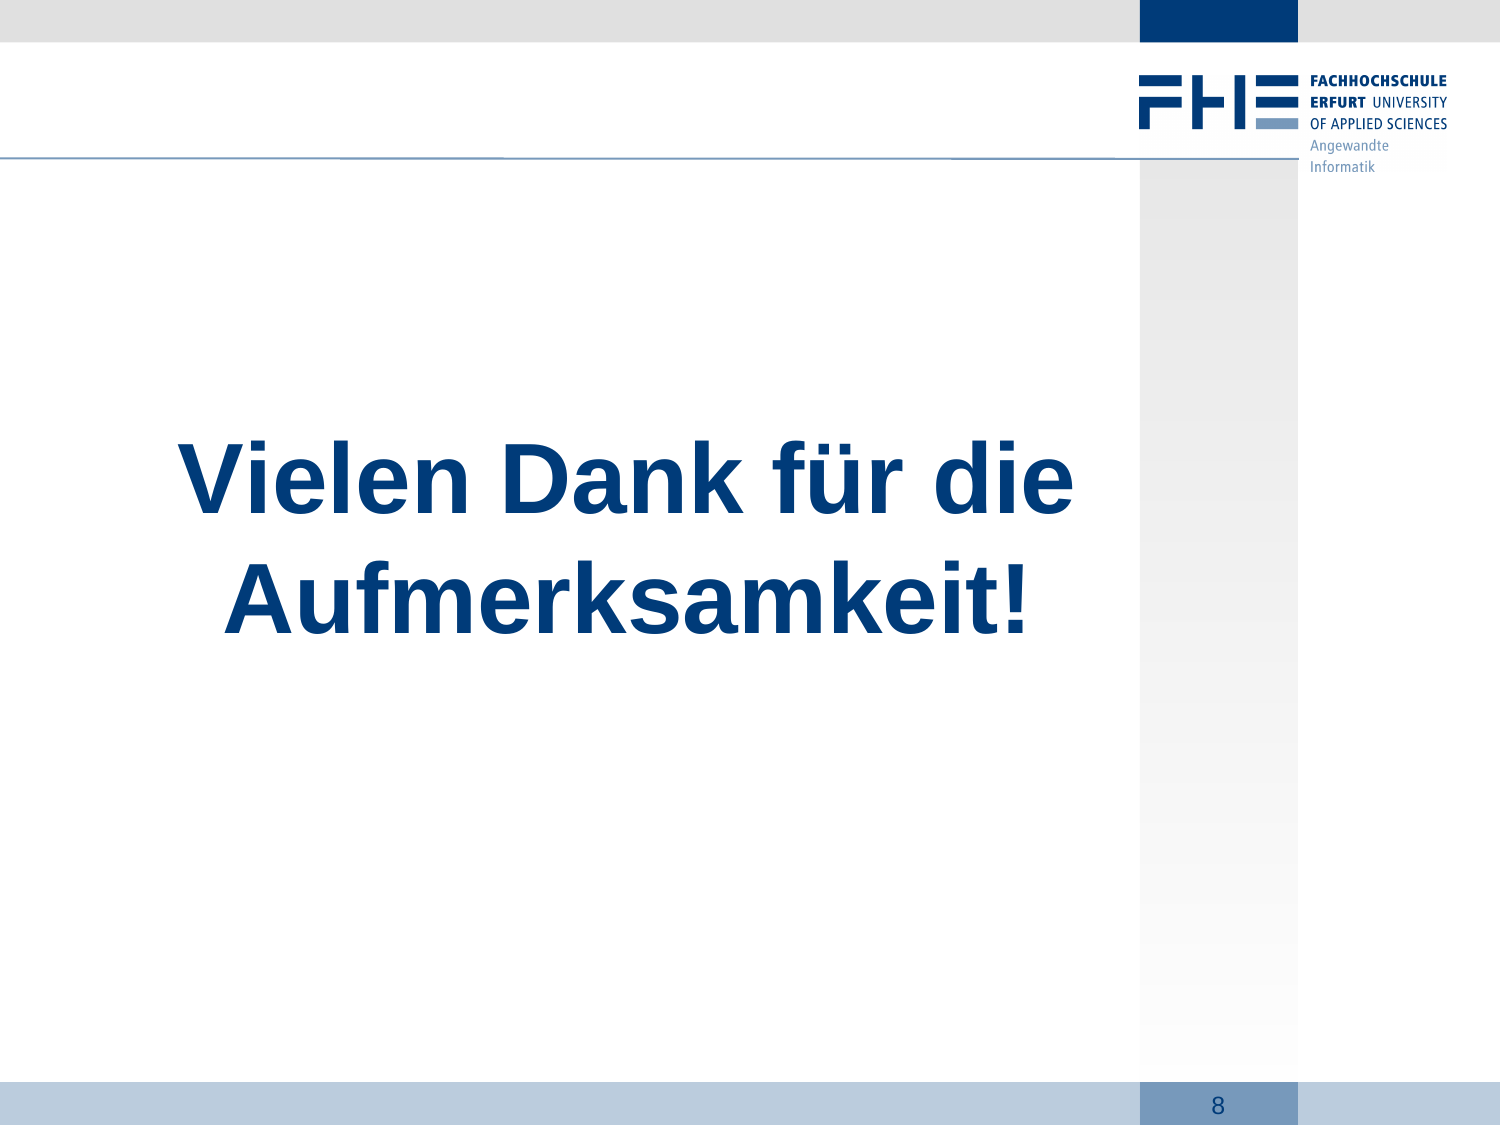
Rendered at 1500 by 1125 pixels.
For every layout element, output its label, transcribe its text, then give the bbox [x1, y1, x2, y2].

list Vielen Dank für die Aufmerksamkeit! [53, 172, 1146, 1083]
picture [1139, 75, 1447, 172]
